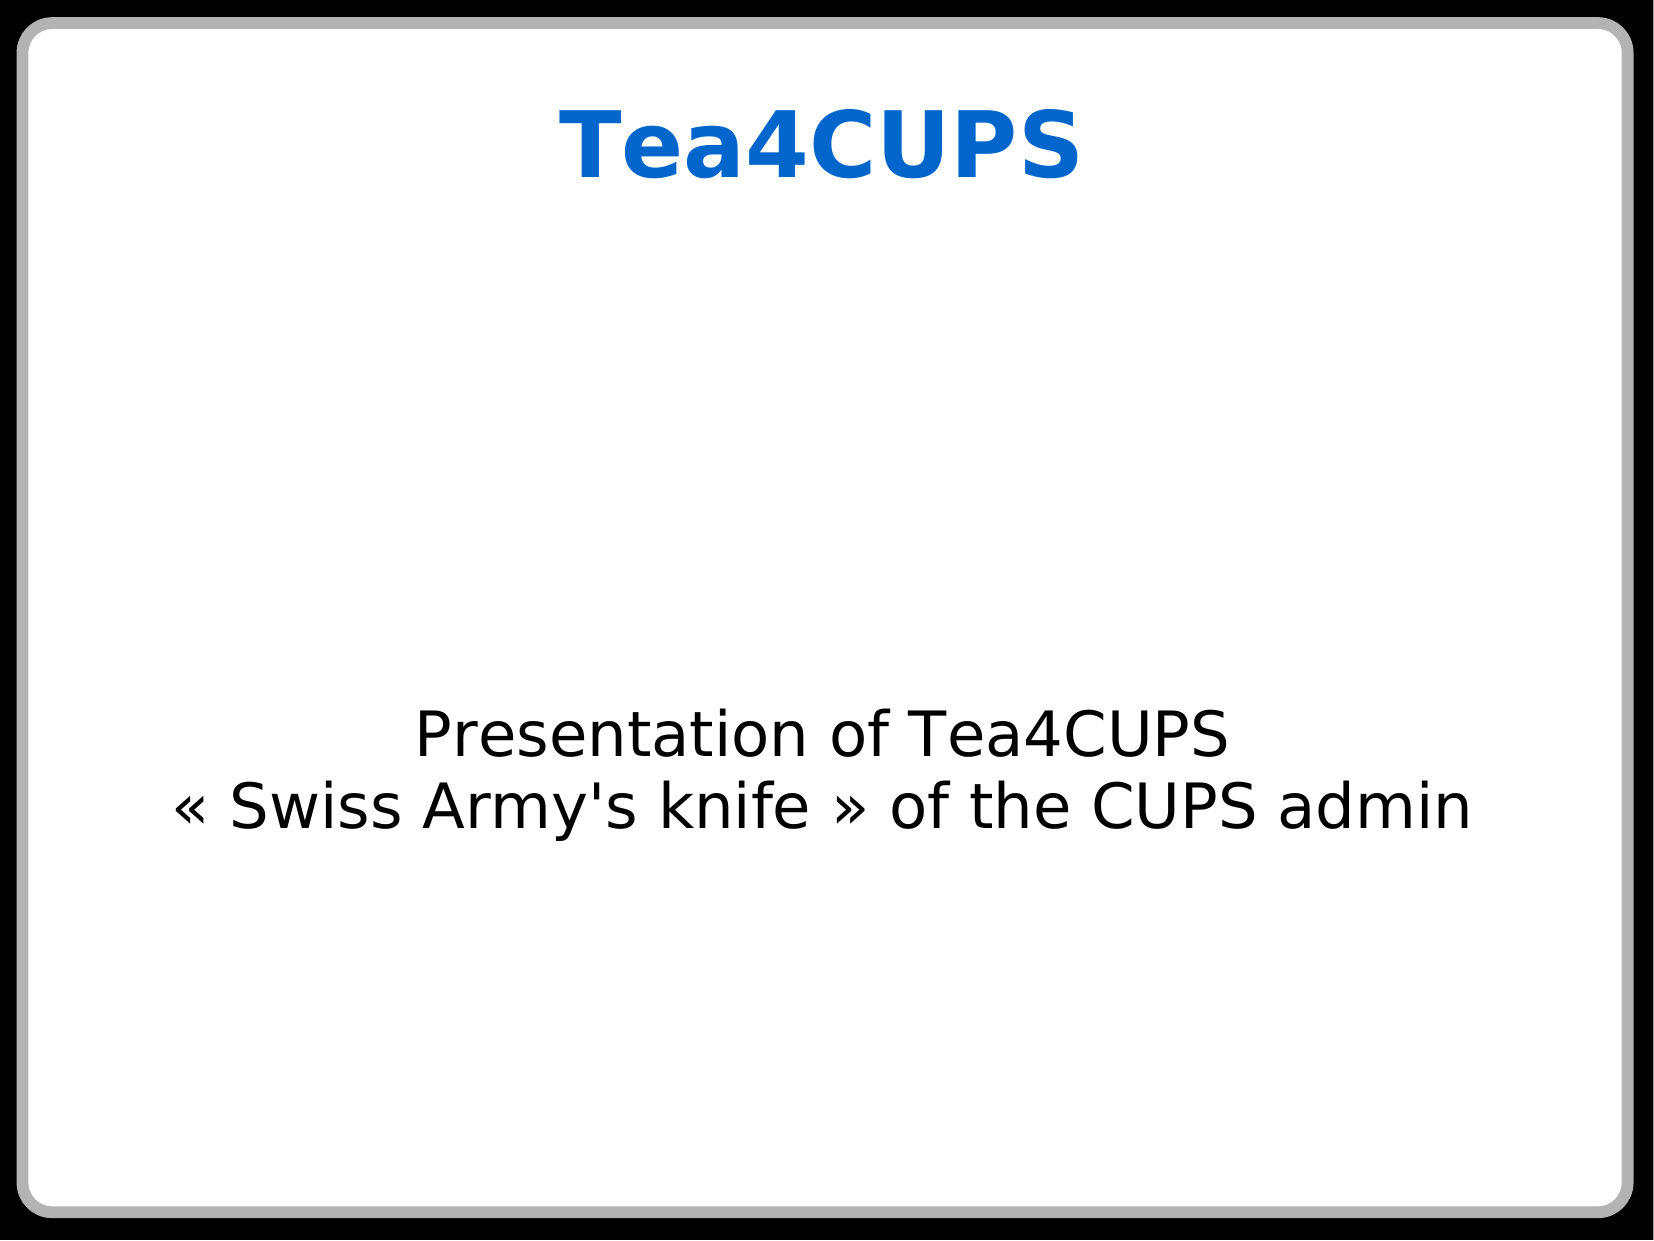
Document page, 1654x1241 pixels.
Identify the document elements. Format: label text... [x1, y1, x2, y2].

subtitle Presentation of Tea4CUPS « Swiss Army's knife » of the CUPS admin [112, 371, 1534, 1171]
title Tea4CUPS [67, 91, 1577, 199]
